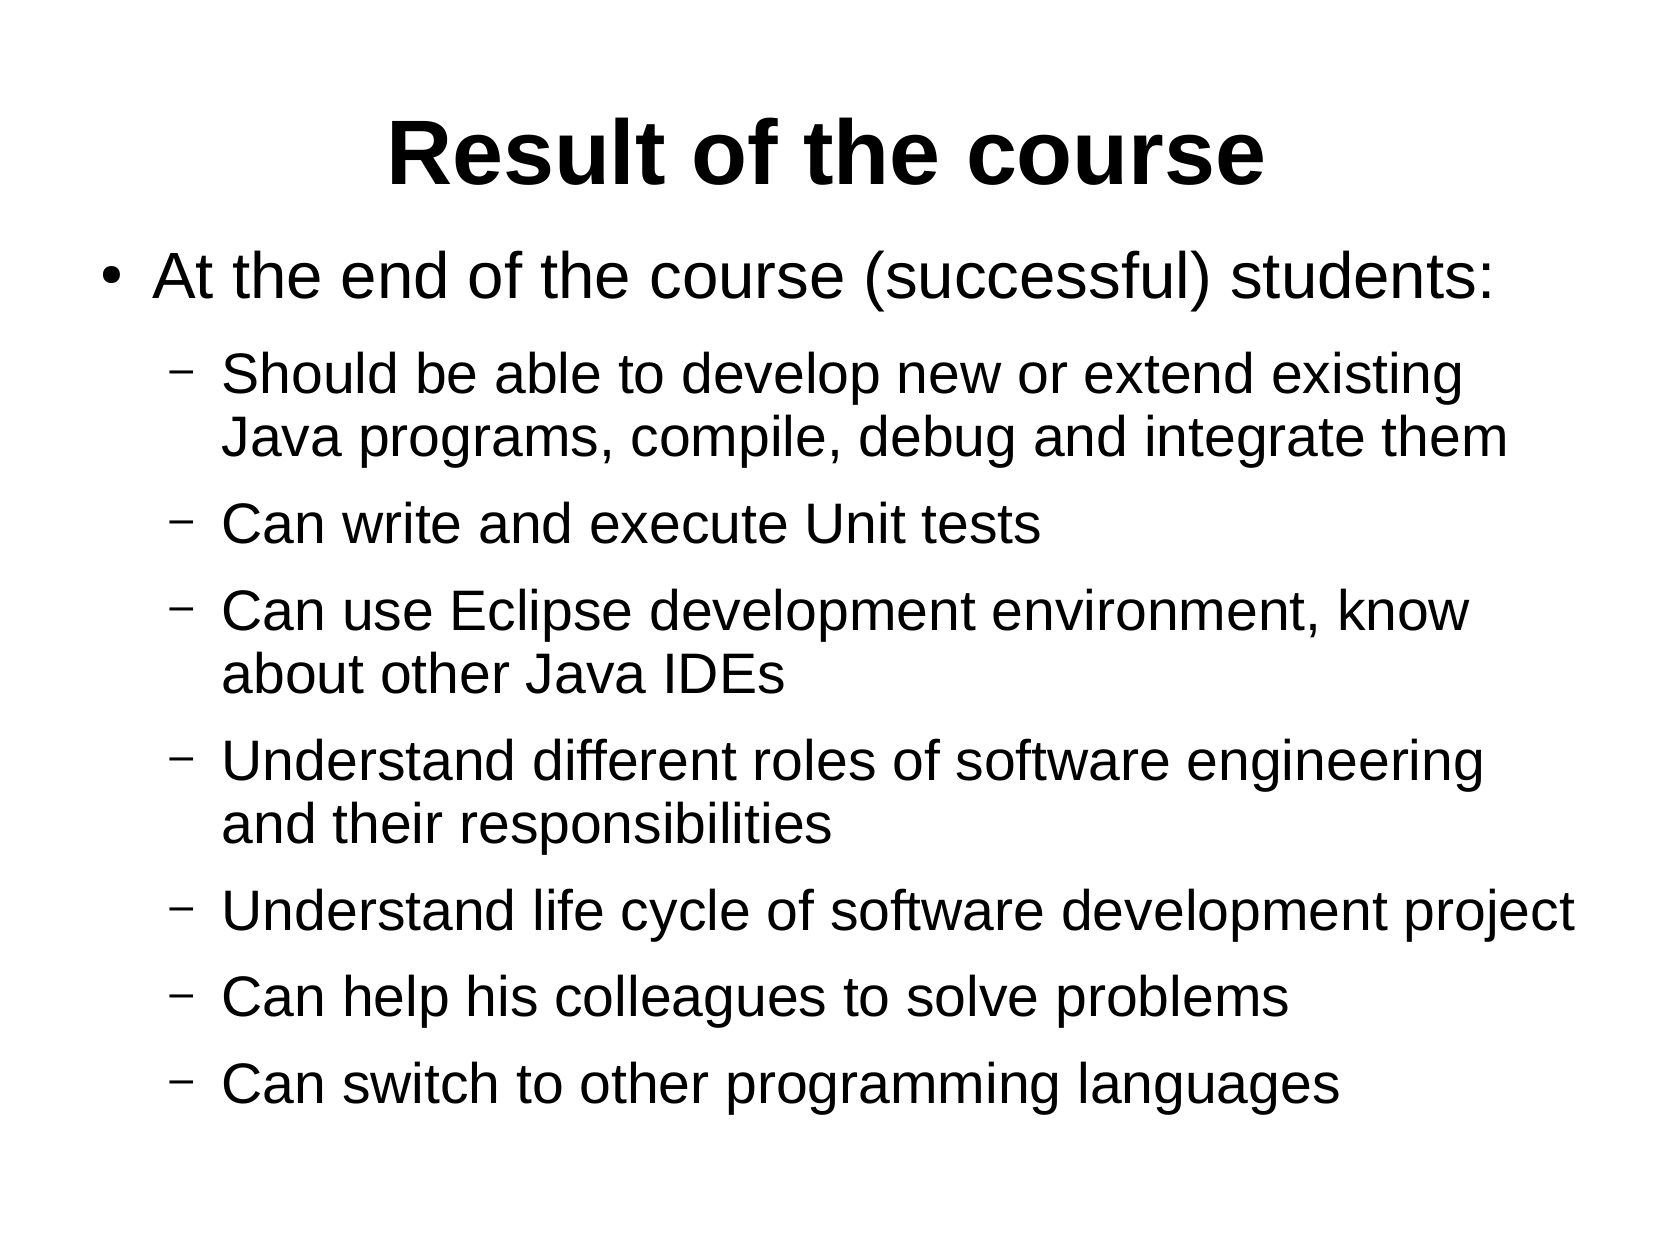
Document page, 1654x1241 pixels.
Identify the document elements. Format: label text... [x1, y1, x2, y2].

title Result of the course [82, 49, 1571, 240]
list At the end of the course (successful) students: Should be able to develop new or extend existing Java programs, compile, debug and integrate them Can write and execute Unit tests Can use Eclipse development environment, know about other Java IDEs Understand different roles of software engineering and their responsibilities Understand life cycle of software development project Can help his colleagues to solve problems Can switch to other programming languages [82, 240, 1591, 1186]
